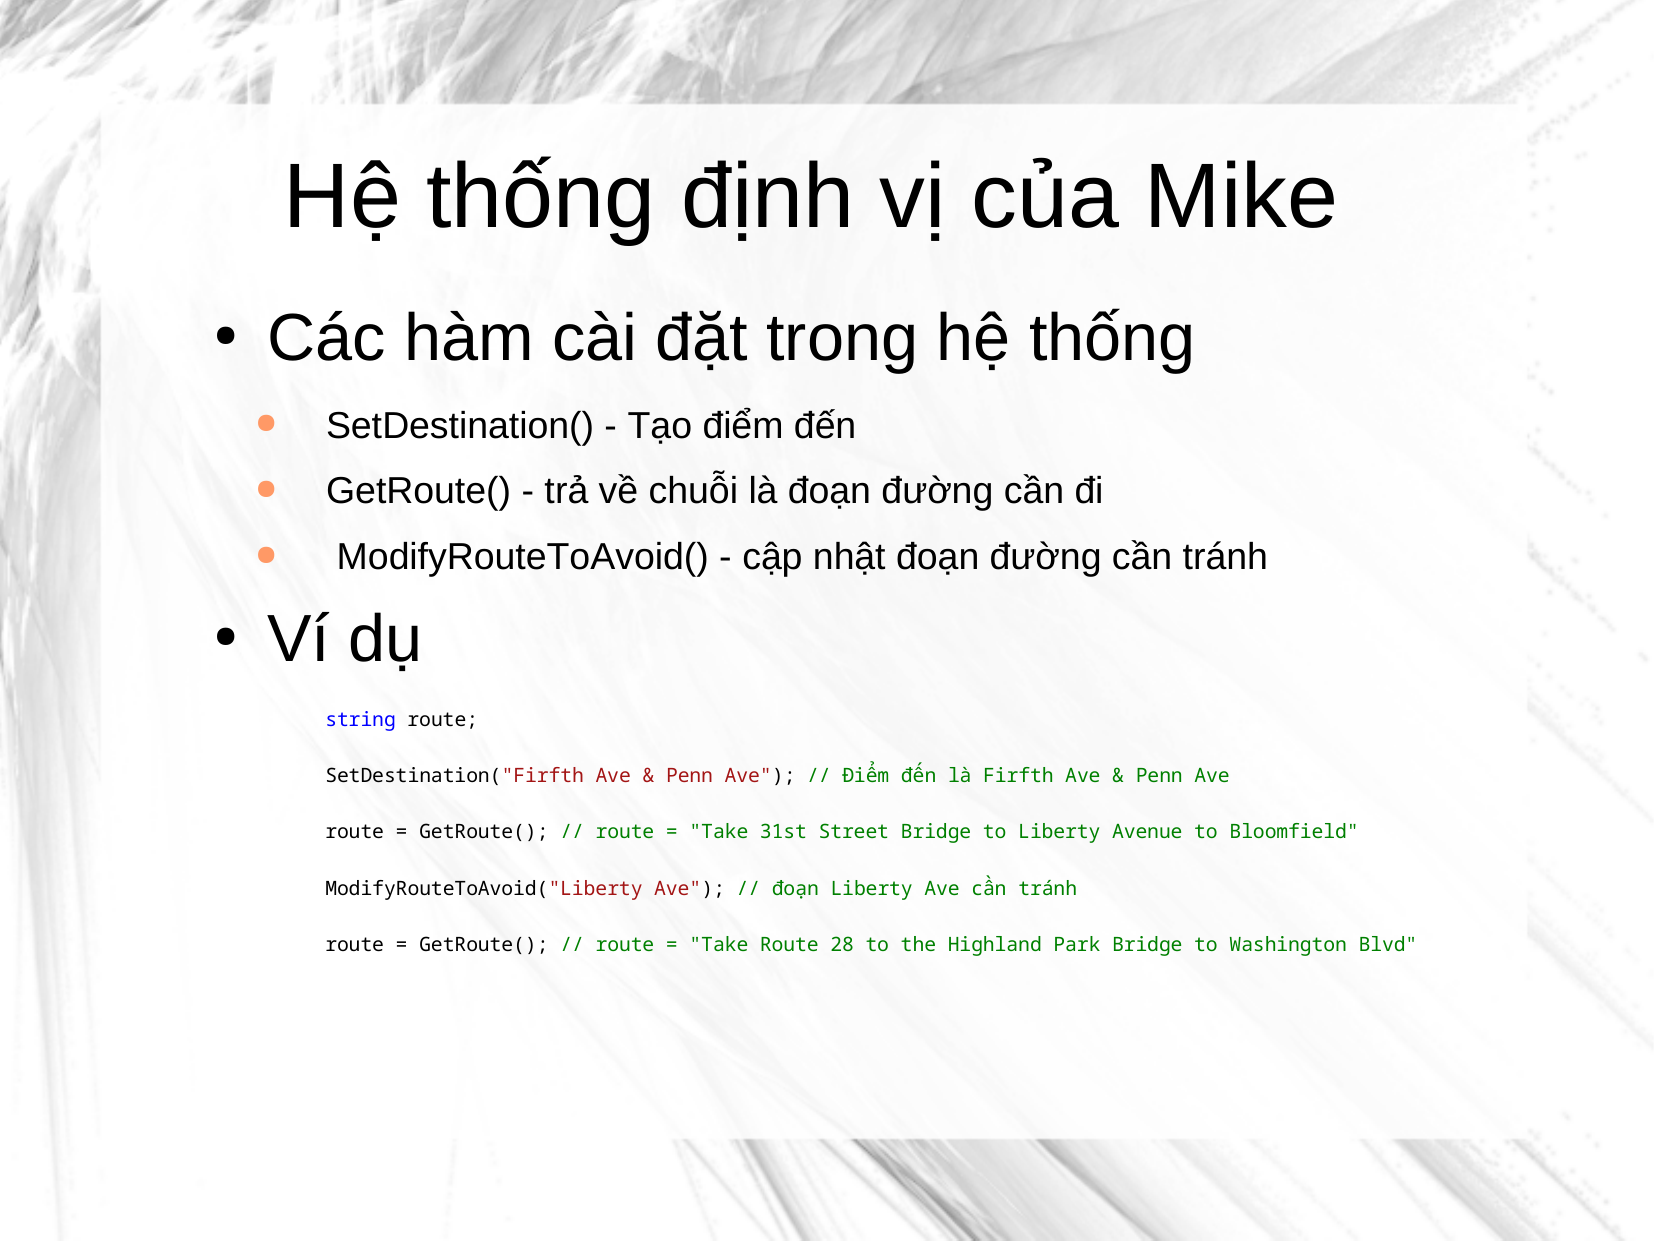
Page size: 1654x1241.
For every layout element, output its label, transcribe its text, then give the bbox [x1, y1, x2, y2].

title Hệ thống định vị của Mike [118, 112, 1506, 281]
list Các hàm cài đặt trong hệ thống SetDestination() - Tạo điểm đến GetRoute() - trả về chuỗi là đoạn đường cần đi ModifyRouteToAvoid() - cập nhật đoạn đường cần tránh Ví dụ string route; SetDestination("Firfth Ave & Penn Ave"); // Điểm đến là Firfth Ave & Penn Ave route = GetRoute(); // route = "Take 31st Street Bridge to Liberty Avenue to Bloomfield" ModifyRouteToAvoid("Liberty Ave"); // đoạn Liberty Ave cần tránh route = GetRoute(); // route = "Take Route 28 to the Highland Park Bridge to Washington Blvd" [184, 300, 1576, 1082]
picture [0, 0, 1654, 1241]
